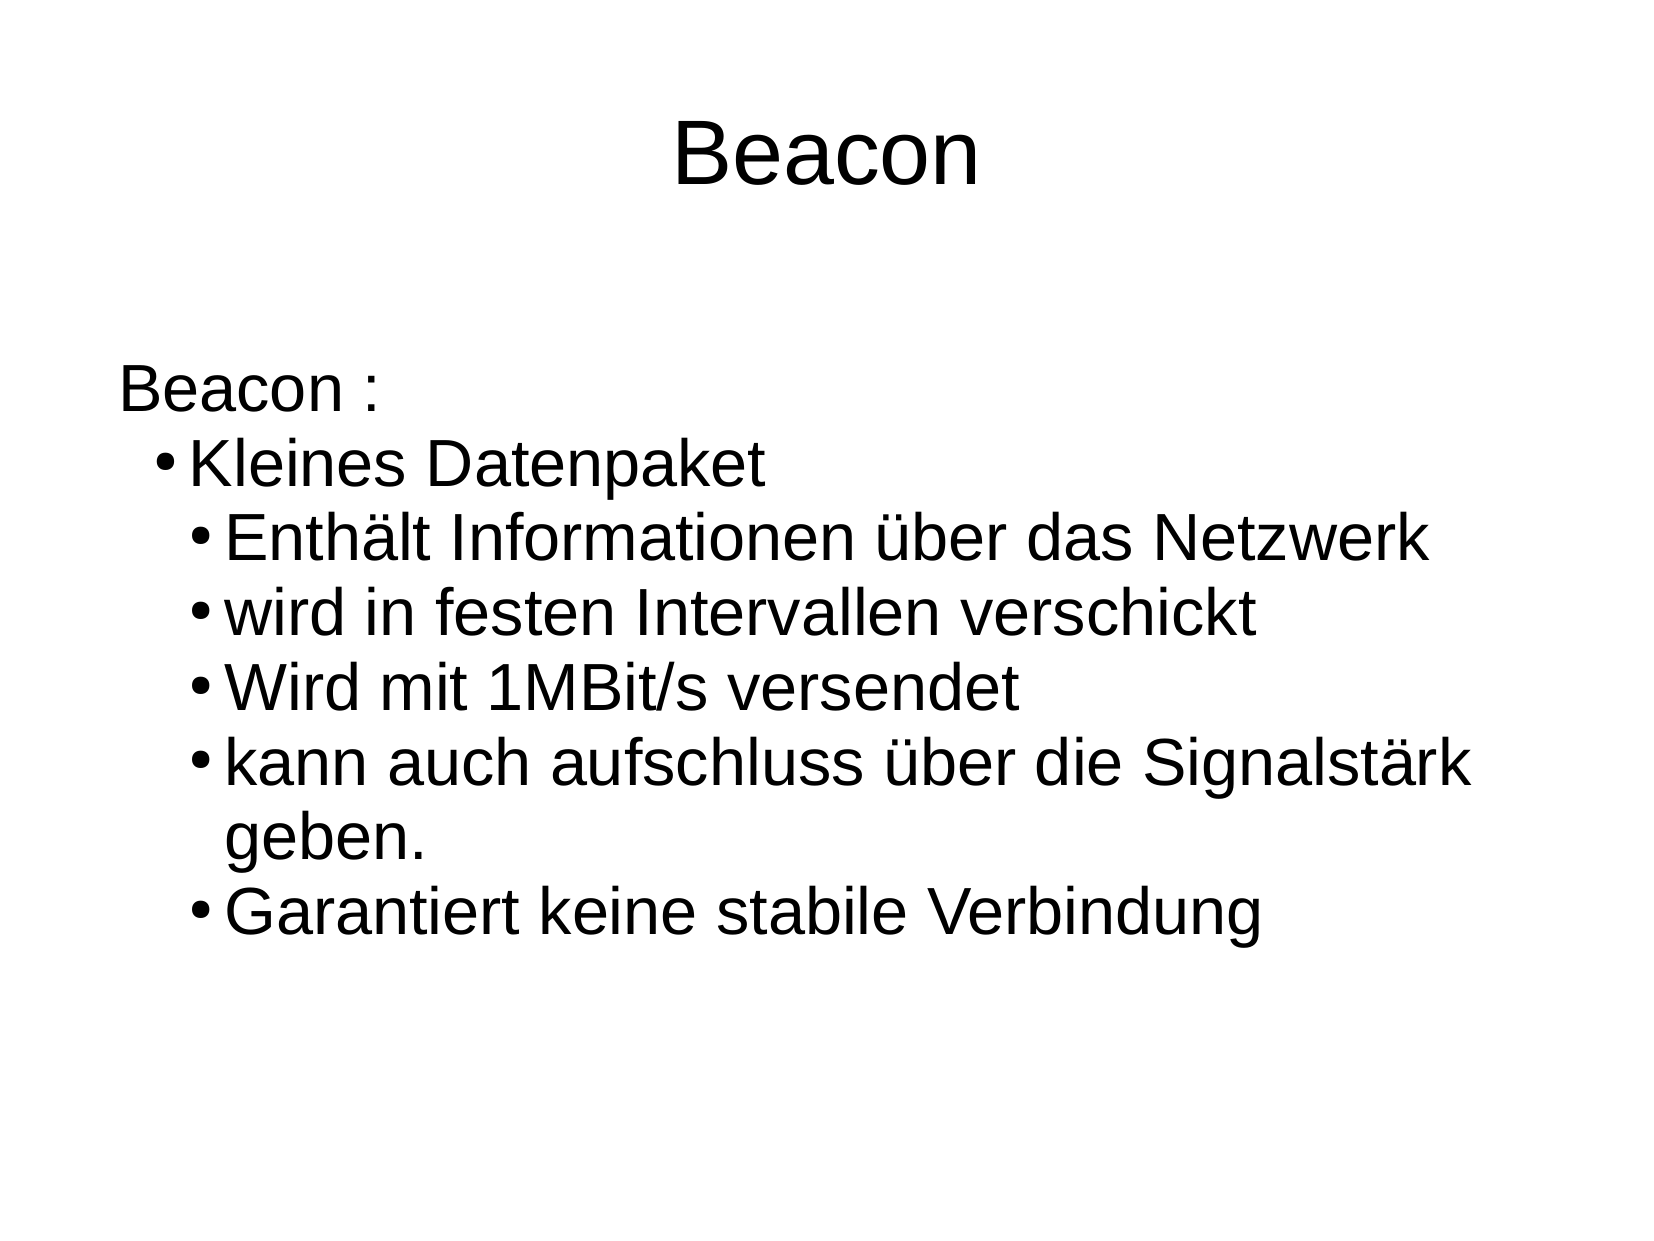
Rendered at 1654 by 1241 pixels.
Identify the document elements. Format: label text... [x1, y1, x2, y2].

subtitle Beacon : Kleines Datenpaket Enthält Informationen über das Netzwerk wird in festen Intervallen verschickt Wird mit 1MBit/s versendet kann auch aufschluss über die Signalstärk geben. Garantiert keine stabile Verbindung [82, 290, 1571, 1010]
title Beacon [82, 49, 1571, 257]
